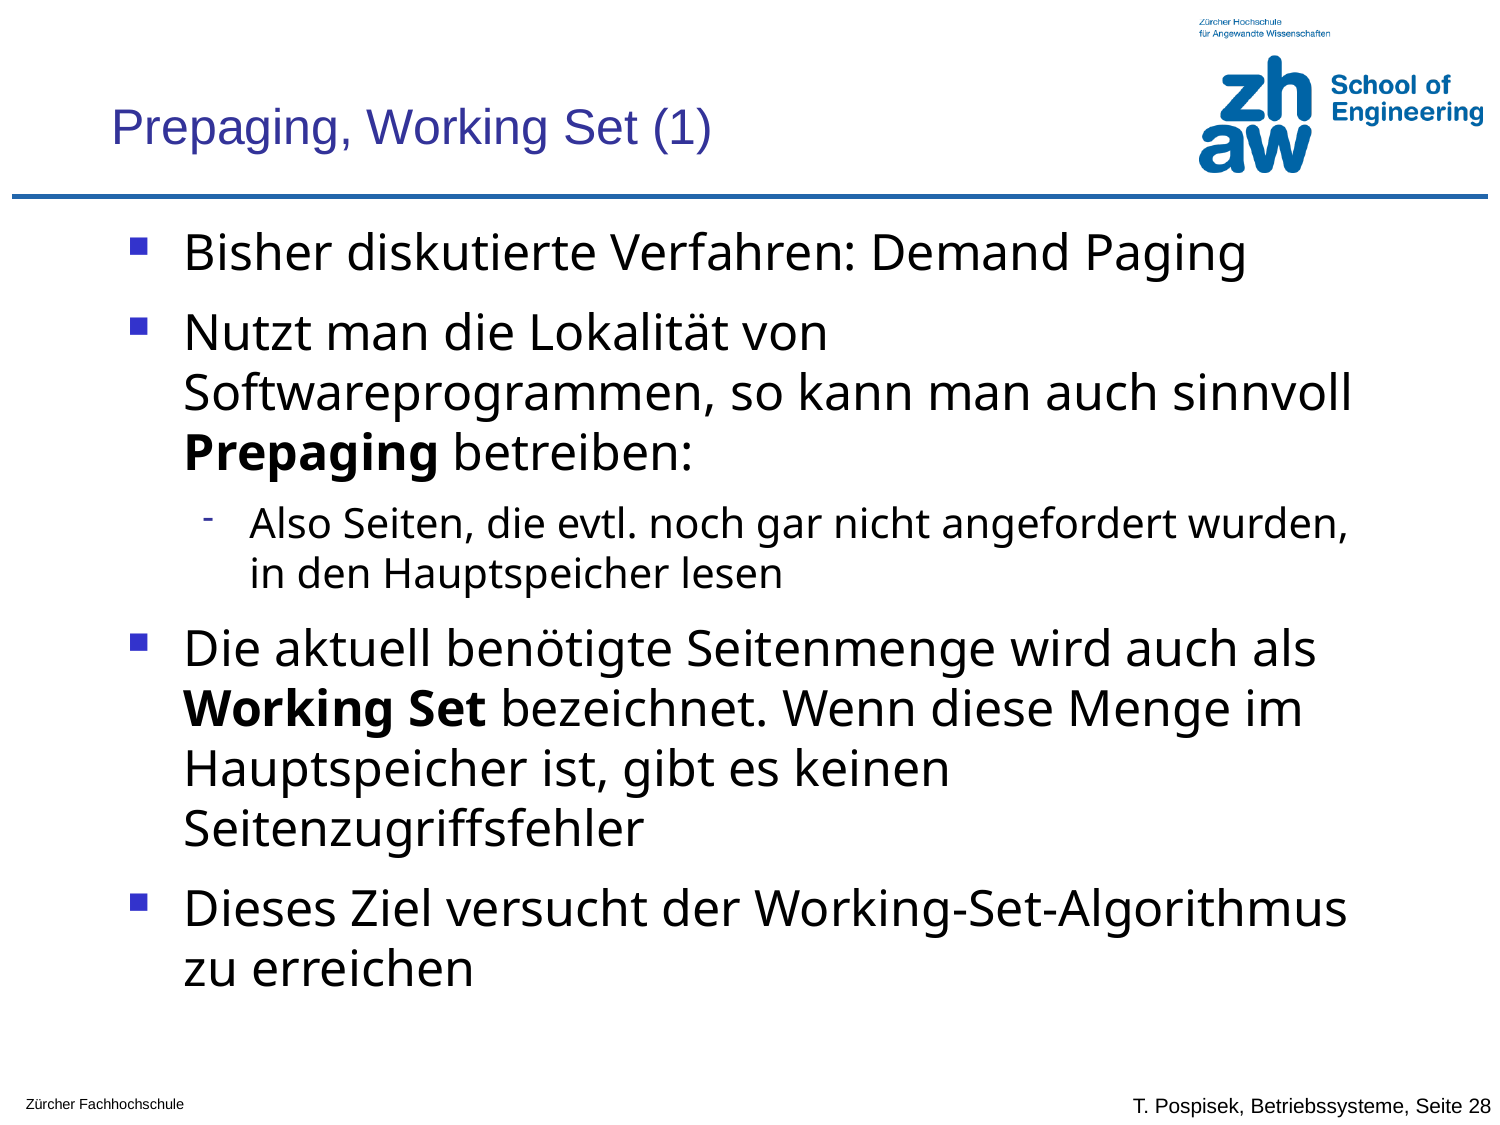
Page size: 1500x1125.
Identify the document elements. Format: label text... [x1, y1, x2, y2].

list Bisher diskutierte Verfahren: Demand Paging Nutzt man die Lokalität von Softwareprogrammen, so kann man auch sinnvoll Prepaging betreiben: Also Seiten, die evtl. noch gar nicht angefordert wurden, in den Hauptspeicher lesen Die aktuell benötigte Seitenmenge wird auch als Working Set bezeichnet. Wenn diese Menge im Hauptspeicher ist, gibt es keinen Seitenzugriffsfehler Dieses Ziel versucht der Working-Set-Algorithmus zu erreichen [112, 212, 1380, 950]
picture [1199, 19, 1483, 173]
title Prepaging, Working Set (1) [96, 50, 1375, 163]
